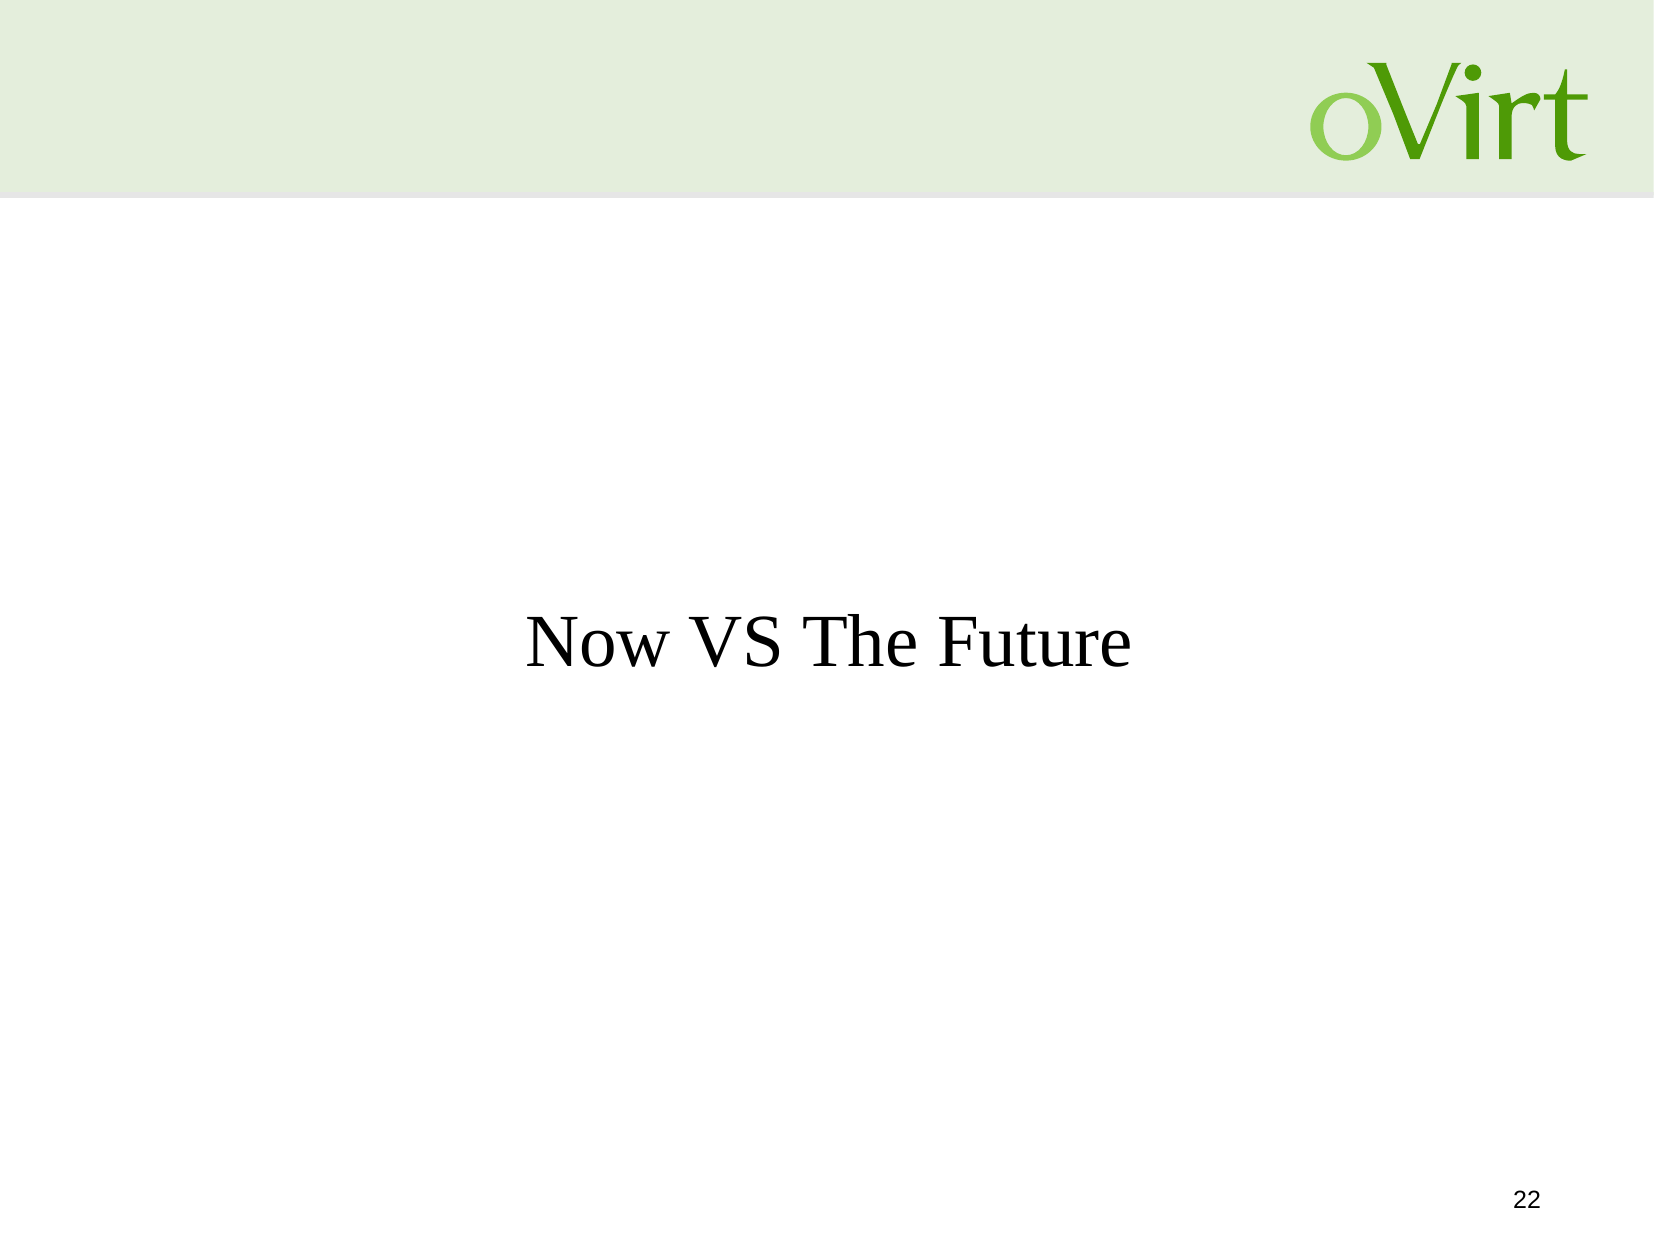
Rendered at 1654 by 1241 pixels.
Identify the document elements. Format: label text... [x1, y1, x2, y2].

text_box Now VS The Future [525, 600, 1201, 684]
